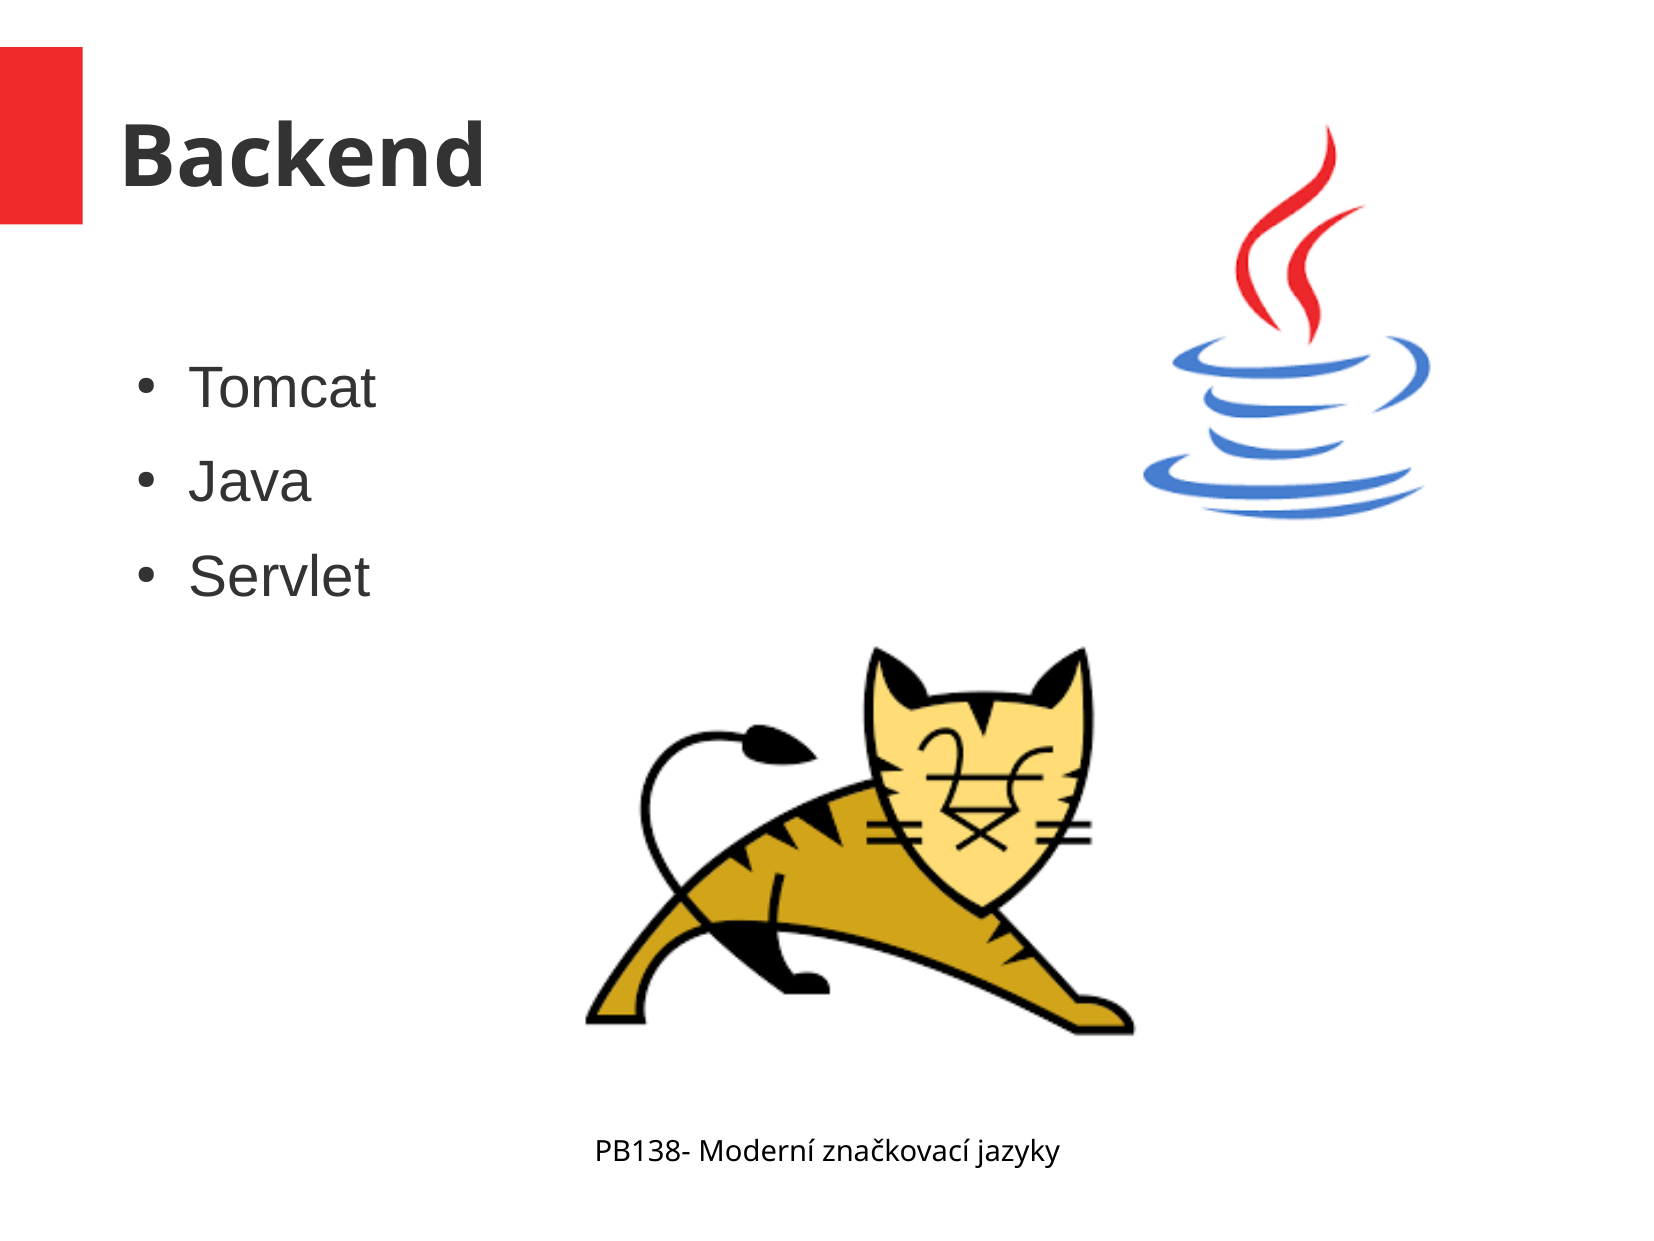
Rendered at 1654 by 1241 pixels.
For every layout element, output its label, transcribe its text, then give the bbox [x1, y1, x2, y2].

picture [568, 629, 1201, 1051]
picture [1080, 104, 1516, 541]
list Tomcat Java Servlet [118, 354, 1536, 1074]
title Backend [118, 49, 1571, 257]
